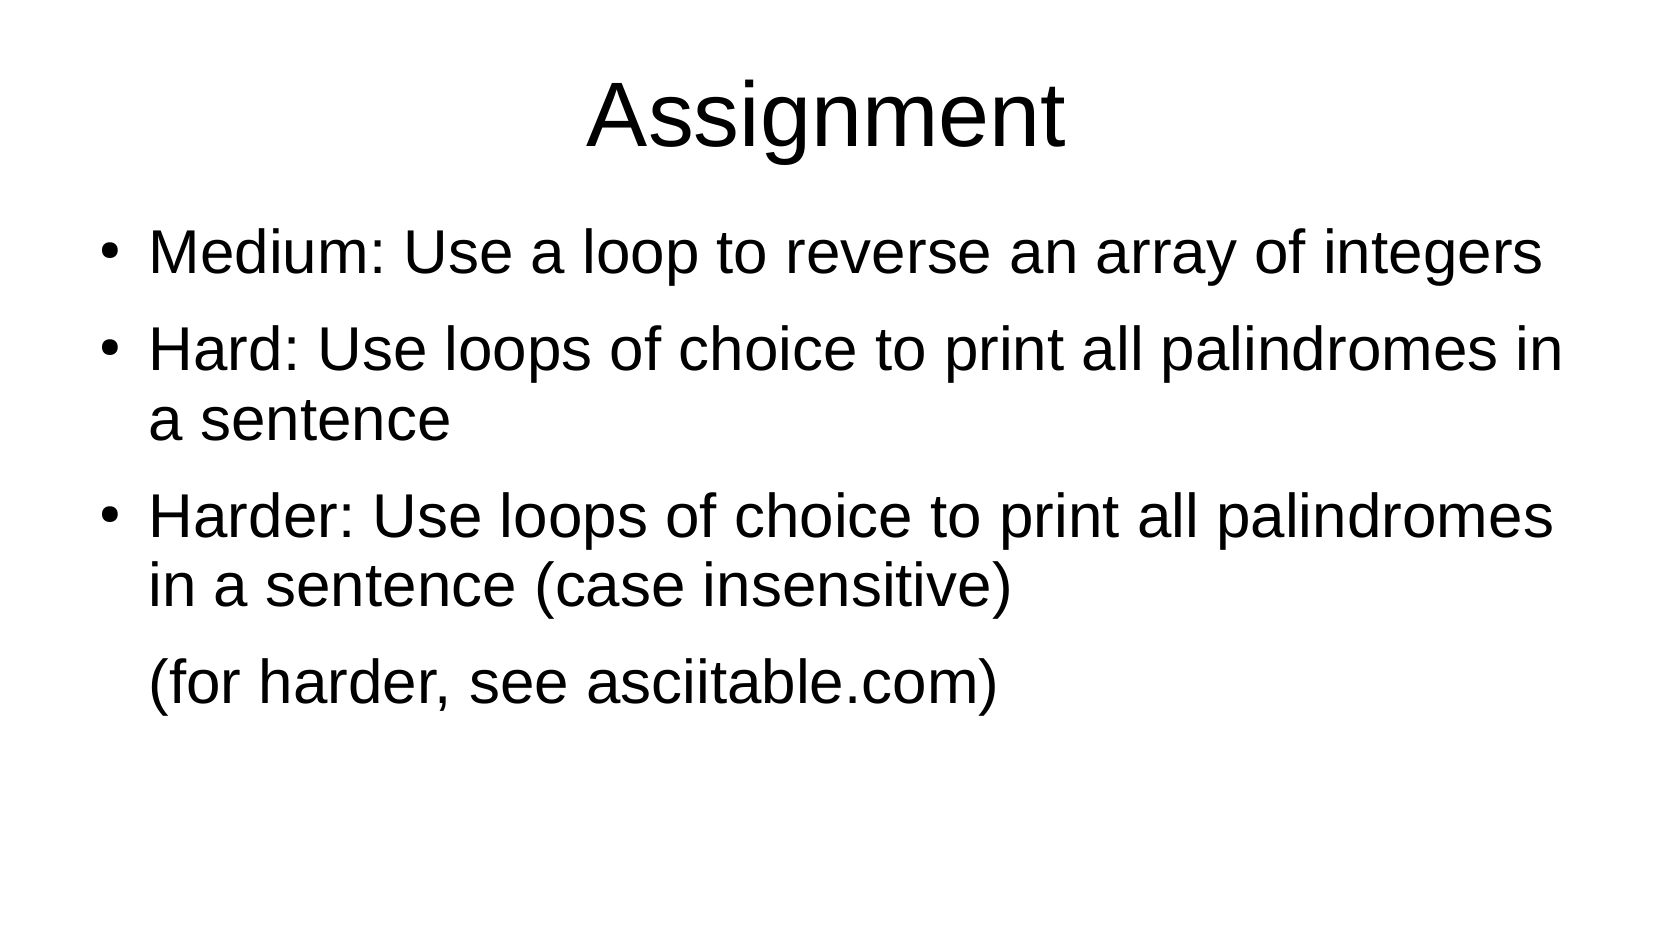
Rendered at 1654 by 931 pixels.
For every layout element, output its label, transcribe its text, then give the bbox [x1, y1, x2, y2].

list Medium: Use a loop to reverse an array of integers Hard: Use loops of choice to print all palindromes in a sentence Harder: Use loops of choice to print all palindromes in a sentence (case insensitive) (for harder, see asciitable.com) [82, 217, 1571, 758]
title Assignment [82, 37, 1571, 193]
